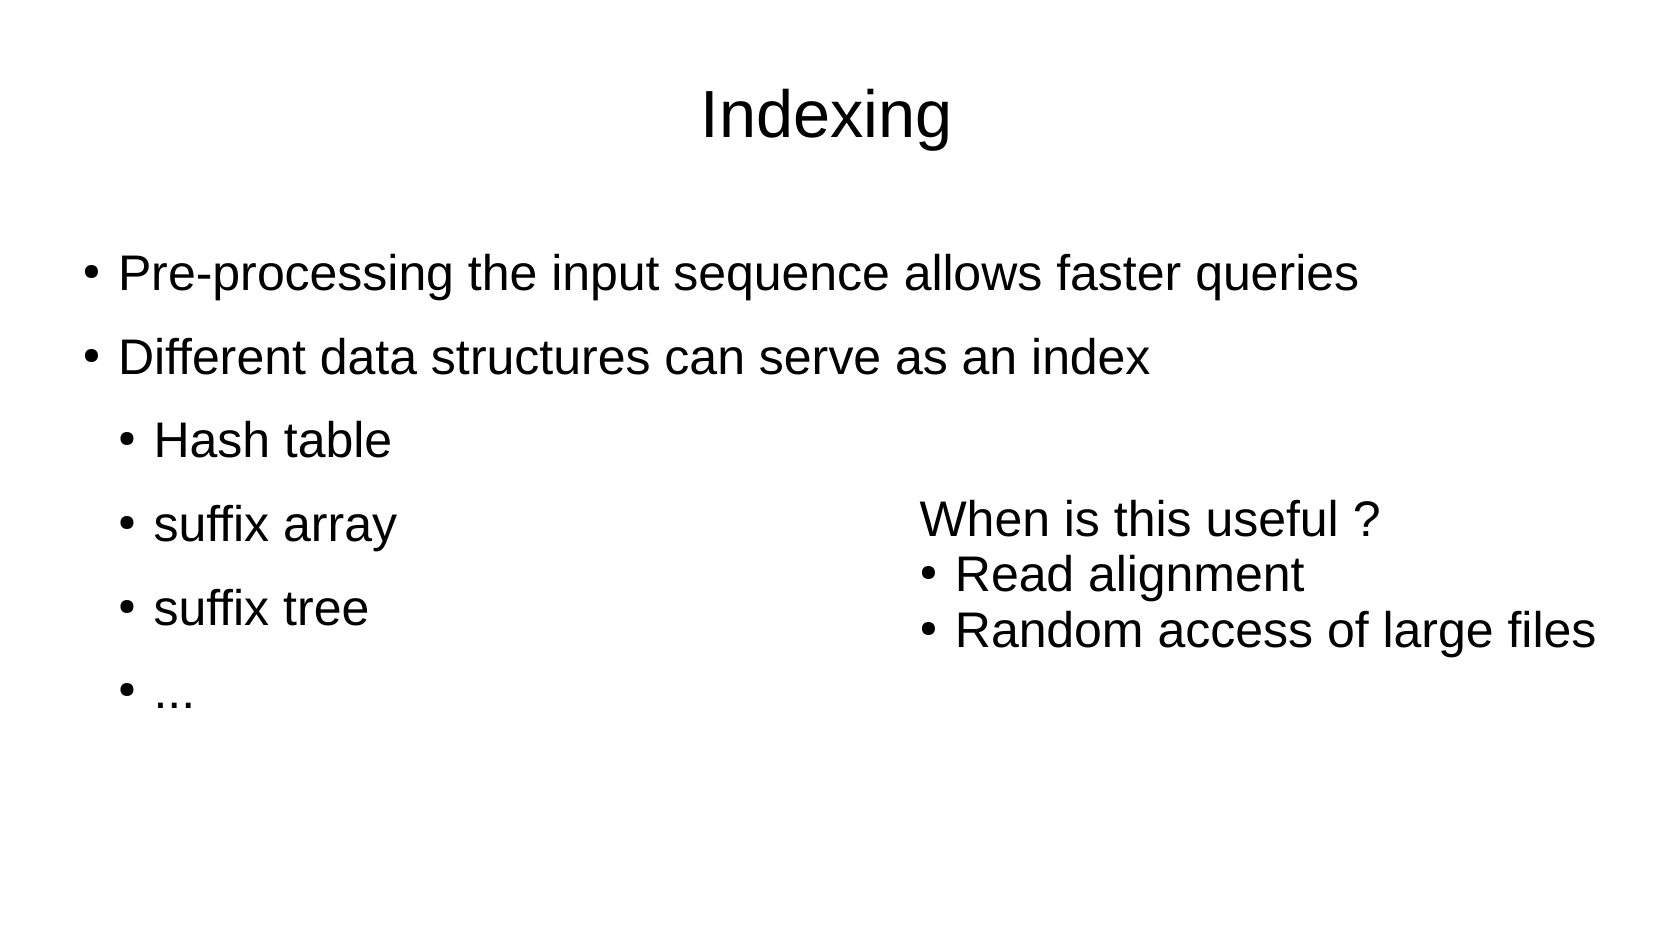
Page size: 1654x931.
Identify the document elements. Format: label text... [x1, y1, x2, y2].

subtitle Pre-processing the input sequence allows faster queries Different data structures can serve as an index Hash table suffix array suffix tree ... [82, 217, 1571, 887]
text_box When is this useful ? Read alignment Random access of large files [904, 483, 1623, 833]
title Indexing [82, 12, 1571, 217]
